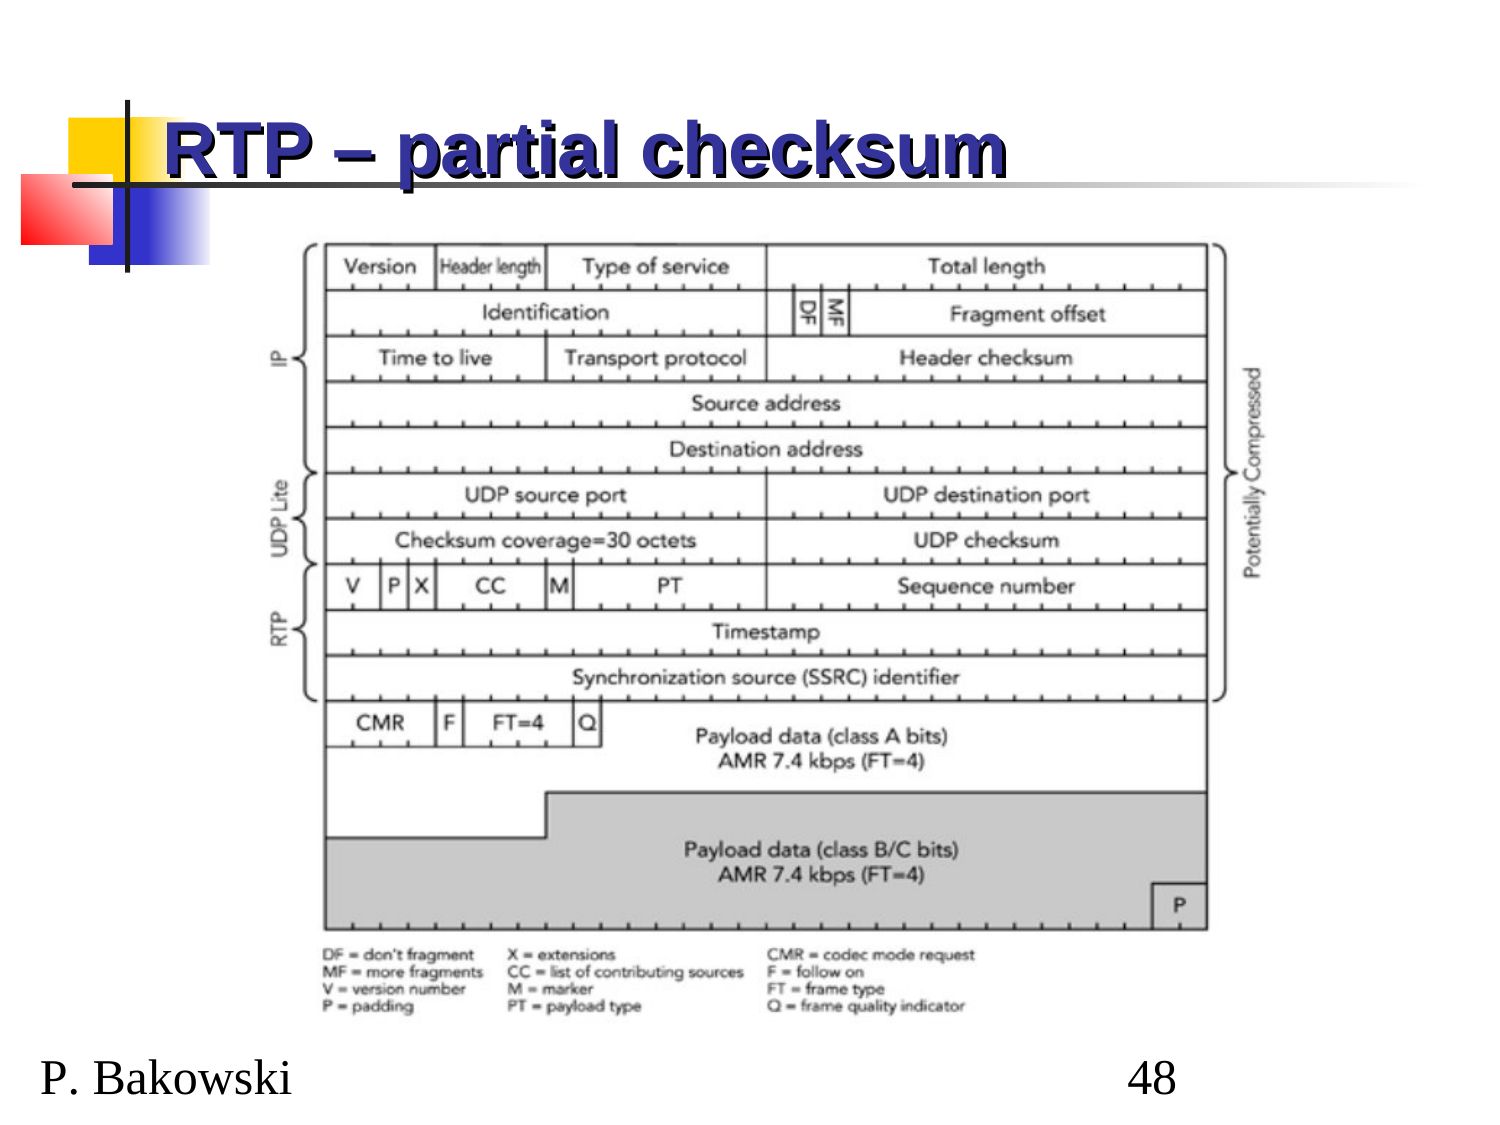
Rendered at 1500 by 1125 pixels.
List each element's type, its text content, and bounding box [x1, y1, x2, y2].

picture [236, 224, 1279, 1040]
title RTP – partial checksum [147, 92, 1500, 213]
